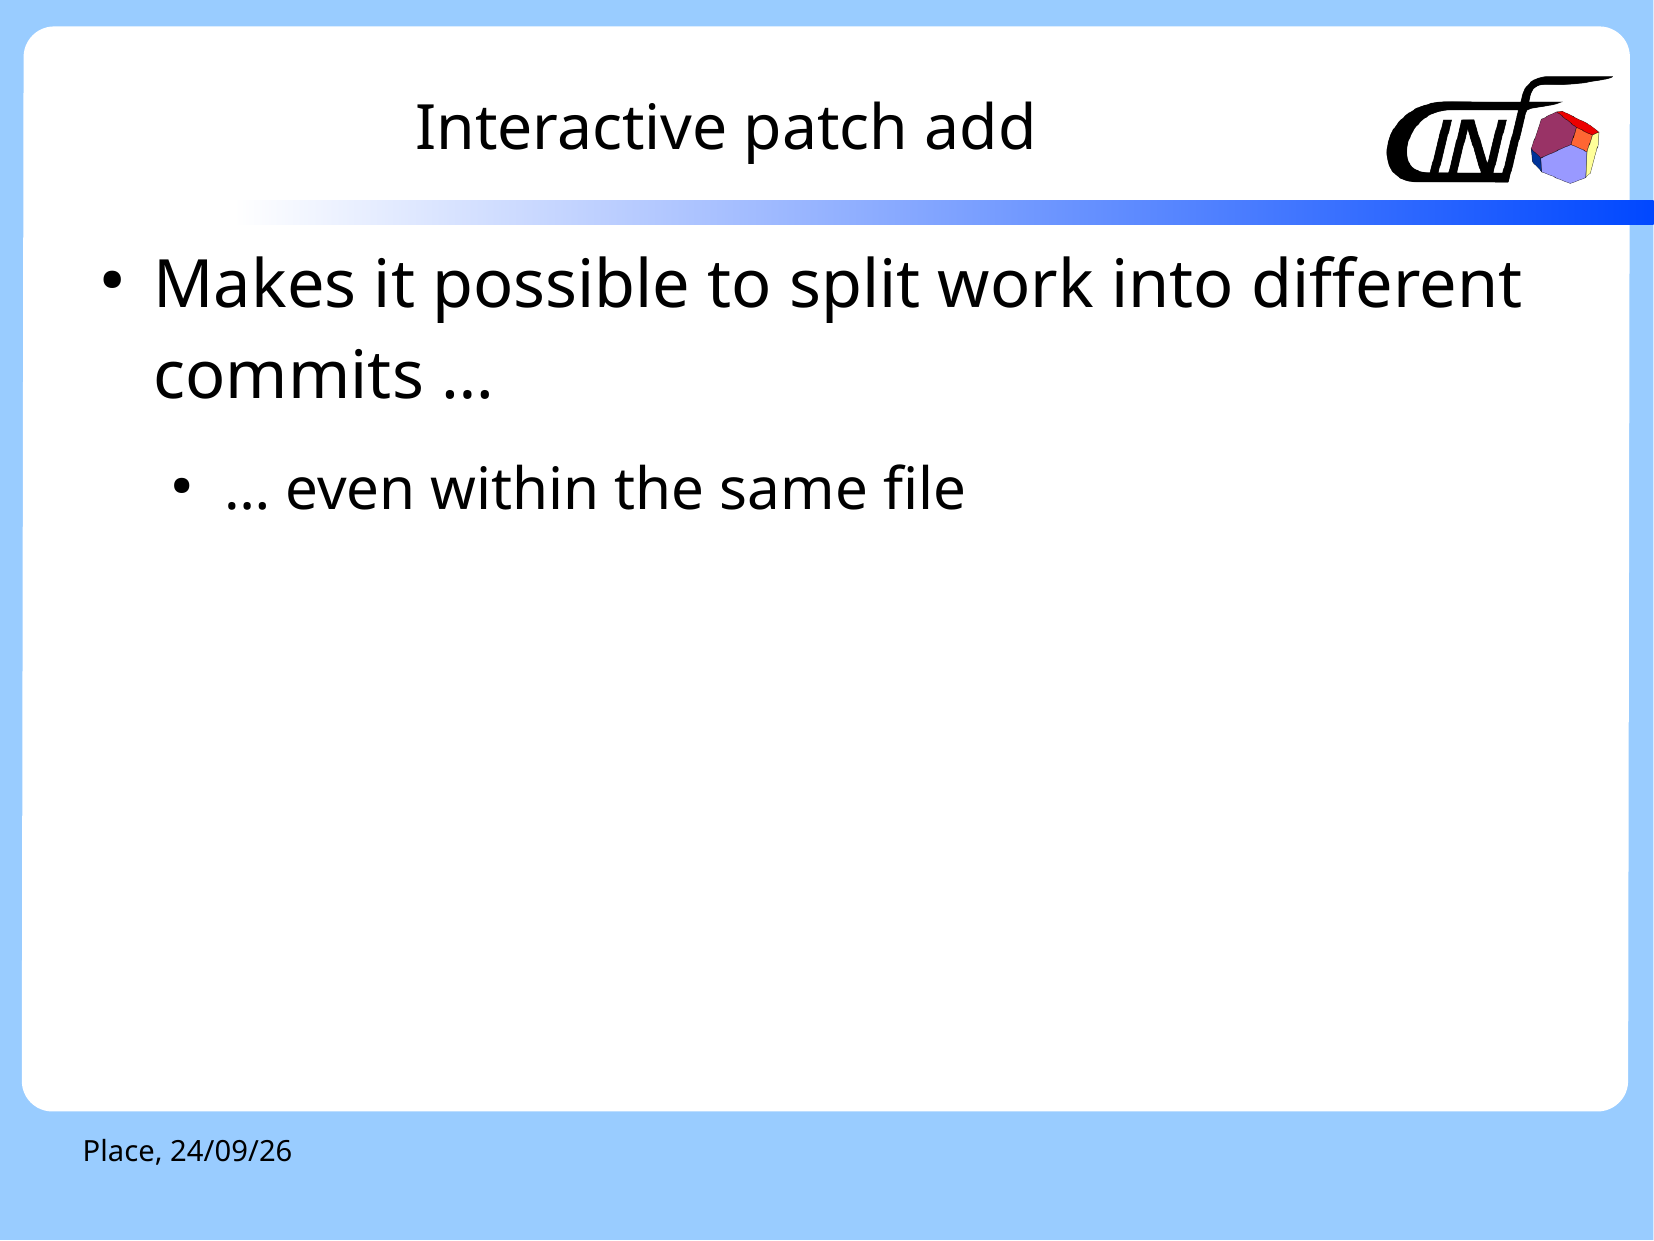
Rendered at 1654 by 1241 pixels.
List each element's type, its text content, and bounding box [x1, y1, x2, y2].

list Makes it possible to split work into different commits … … even within the same file [82, 236, 1571, 1055]
title Interactive patch add [82, 49, 1371, 201]
picture [1386, 76, 1613, 184]
